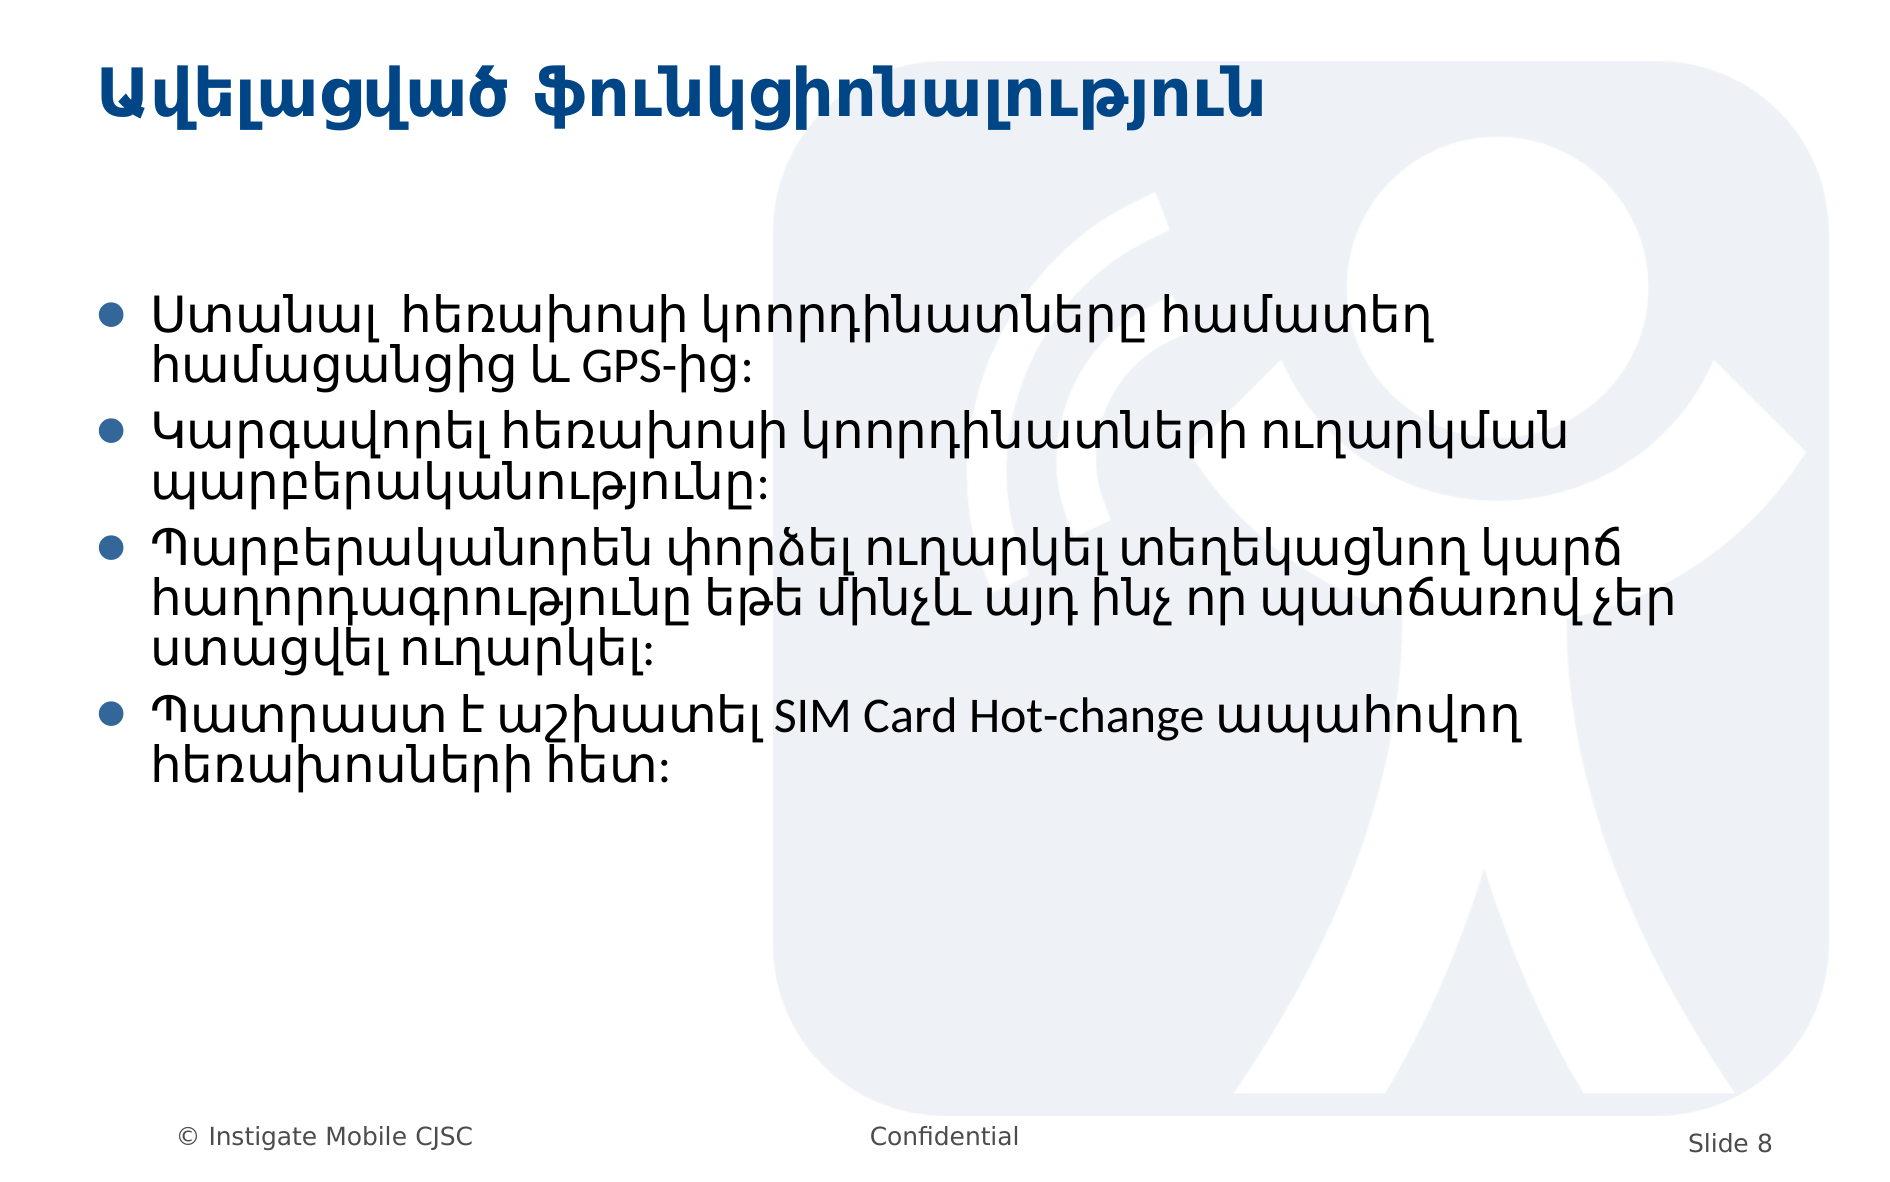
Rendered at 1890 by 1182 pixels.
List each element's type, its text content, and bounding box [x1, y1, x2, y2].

list Ստանալ հեռախոսի կոորդինատները համատեղ համացանցից և GPS-ից: Կարգավորել հեռախոսի կոորդինատների ուղարկման պարբերականությունը: Պարբերականորեն փորձել ուղարկել տեղեկացնող կարճ հաղորդագրությունը եթե մինչև այդ ինչ որ պատճառով չեր ստացվել ուղարկել: Պատրաստ է աշխատել SIM Card Hot-change ապահովող հեռախոսների հետ: [95, 228, 1801, 1088]
title Ավելացված ֆունկցիոնալություն [96, 47, 1794, 217]
